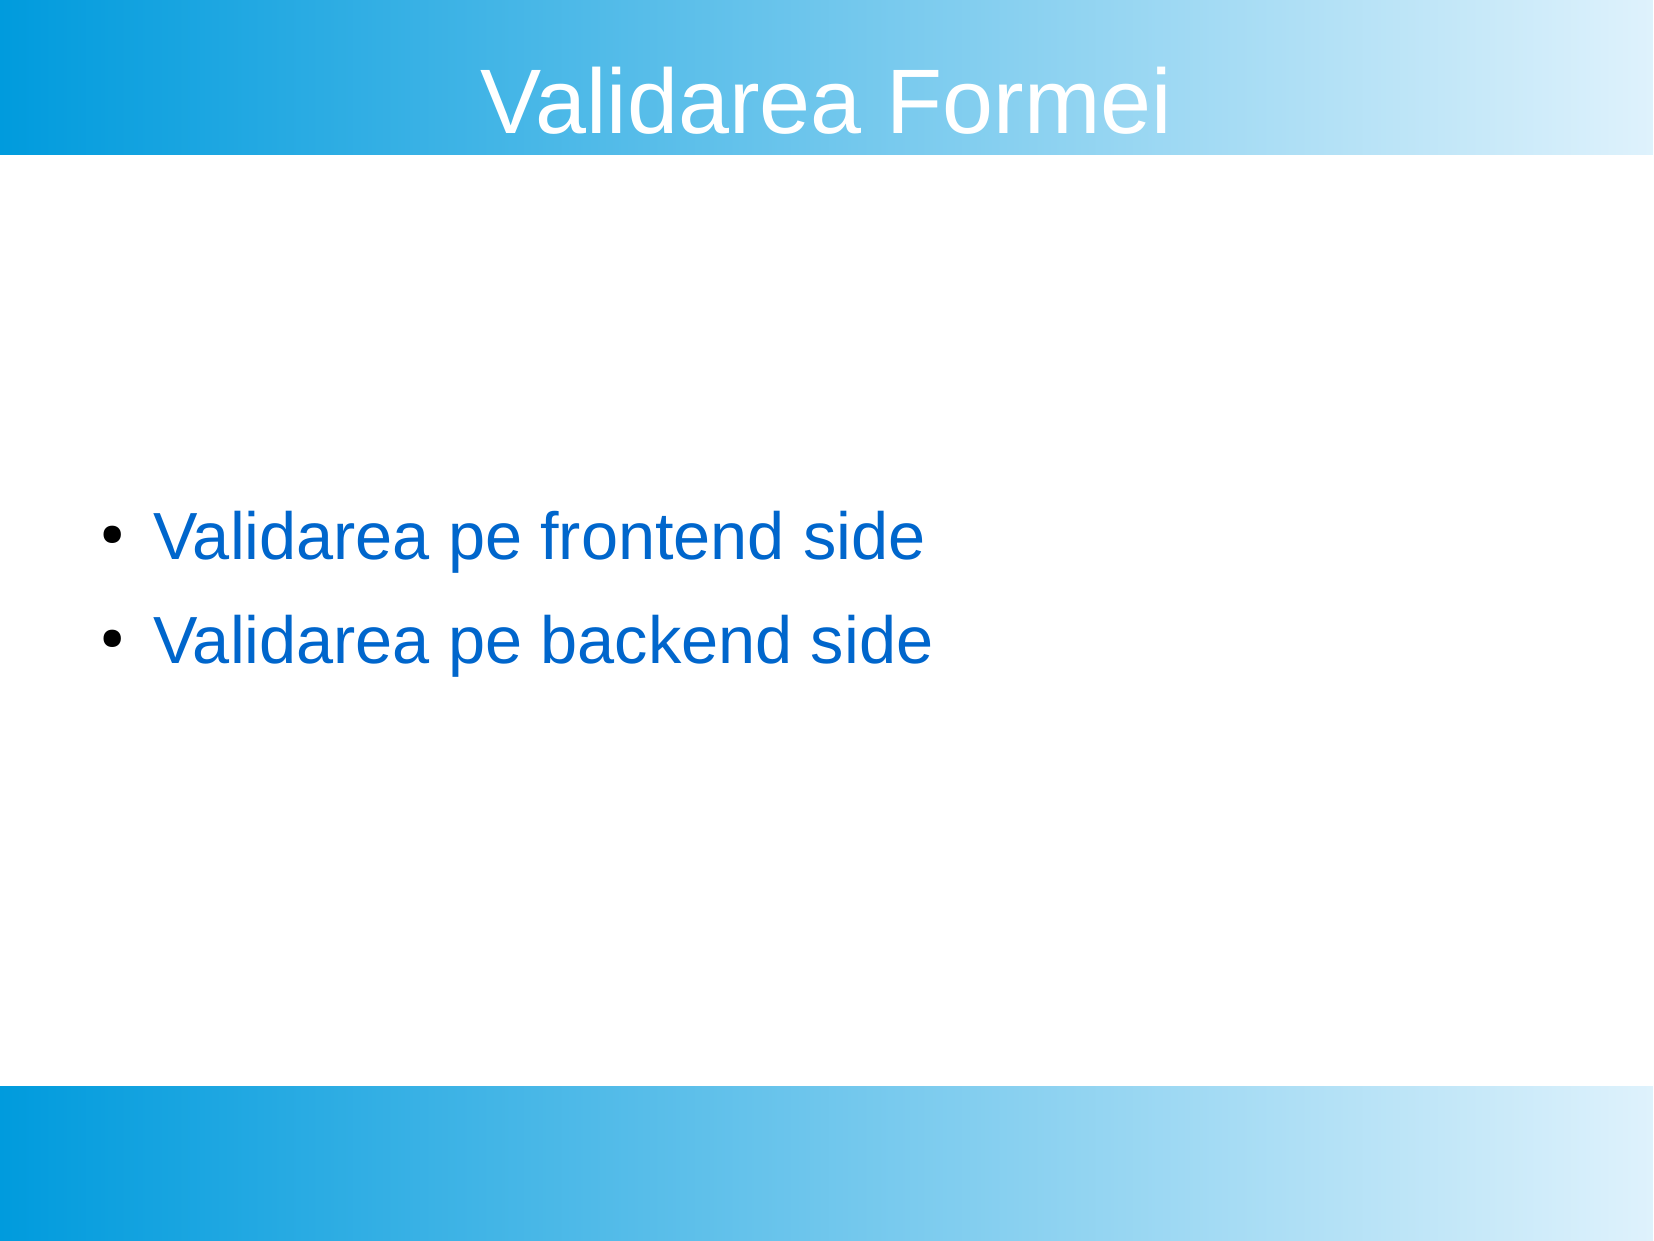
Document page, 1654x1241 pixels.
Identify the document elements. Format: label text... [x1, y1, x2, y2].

title Validarea Formei [82, 49, 1571, 155]
list Validarea pe frontend side Validarea pe backend side [82, 290, 1571, 1010]
